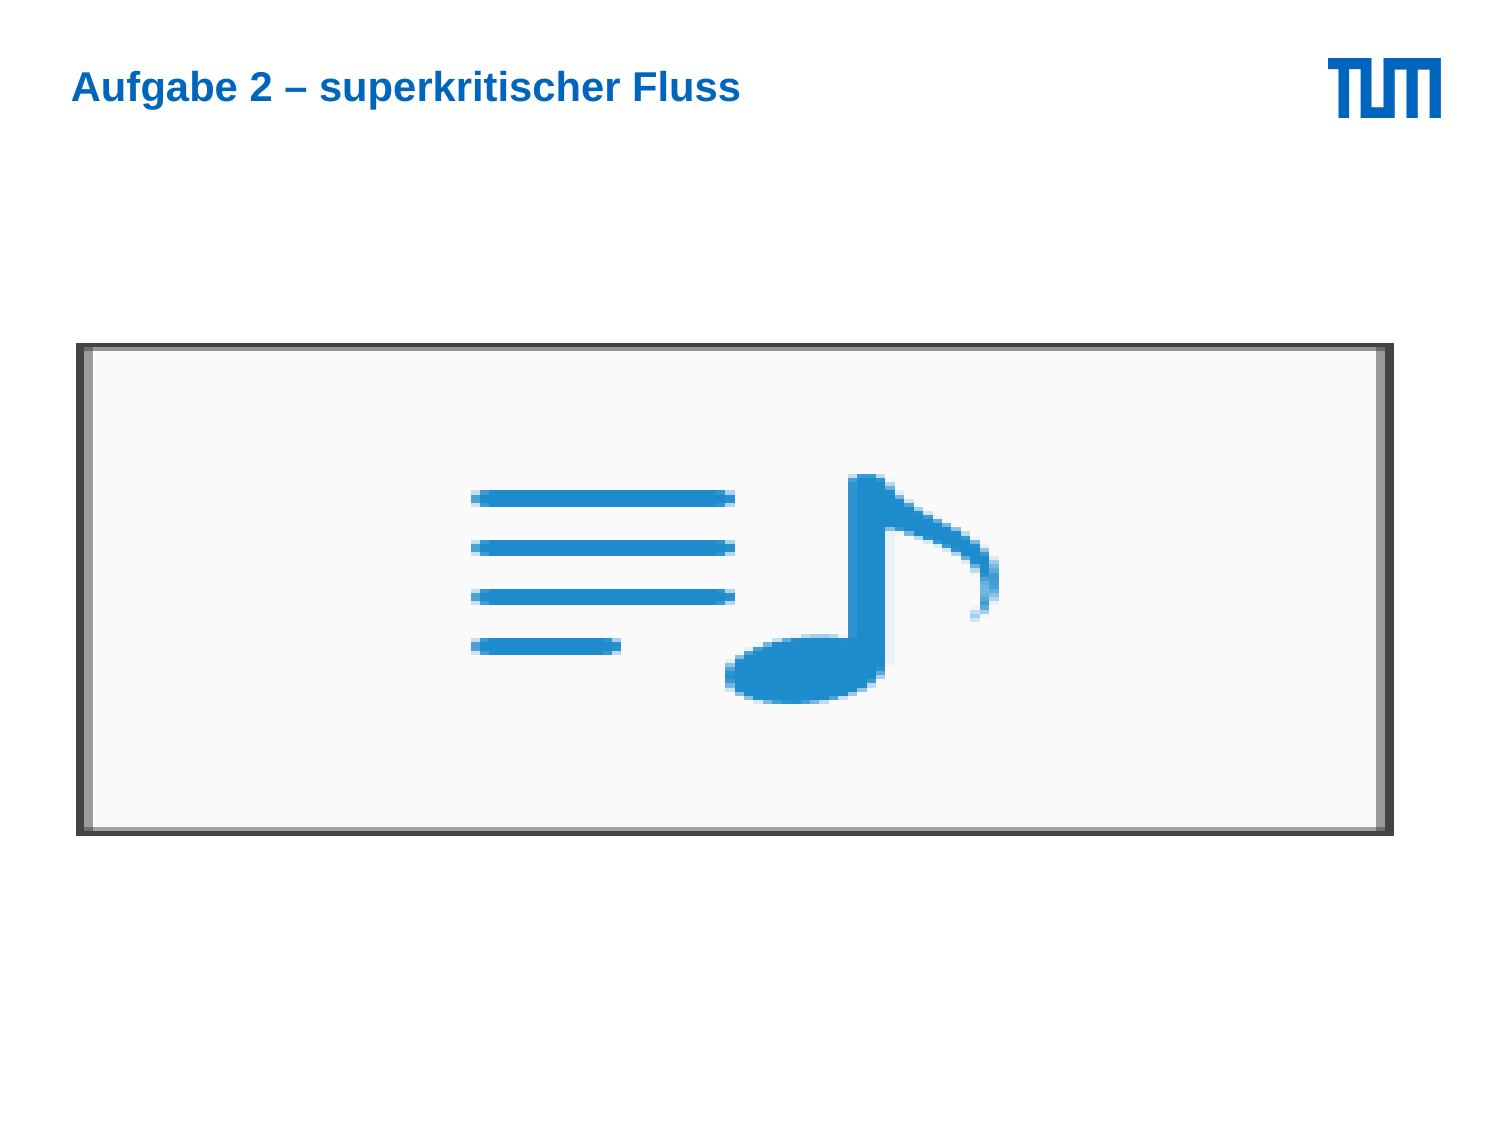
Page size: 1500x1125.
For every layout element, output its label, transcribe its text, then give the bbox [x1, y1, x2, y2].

title Aufgabe 2 – superkritischer Fluss [70, 47, 1453, 289]
text_box [74, 342, 1395, 837]
